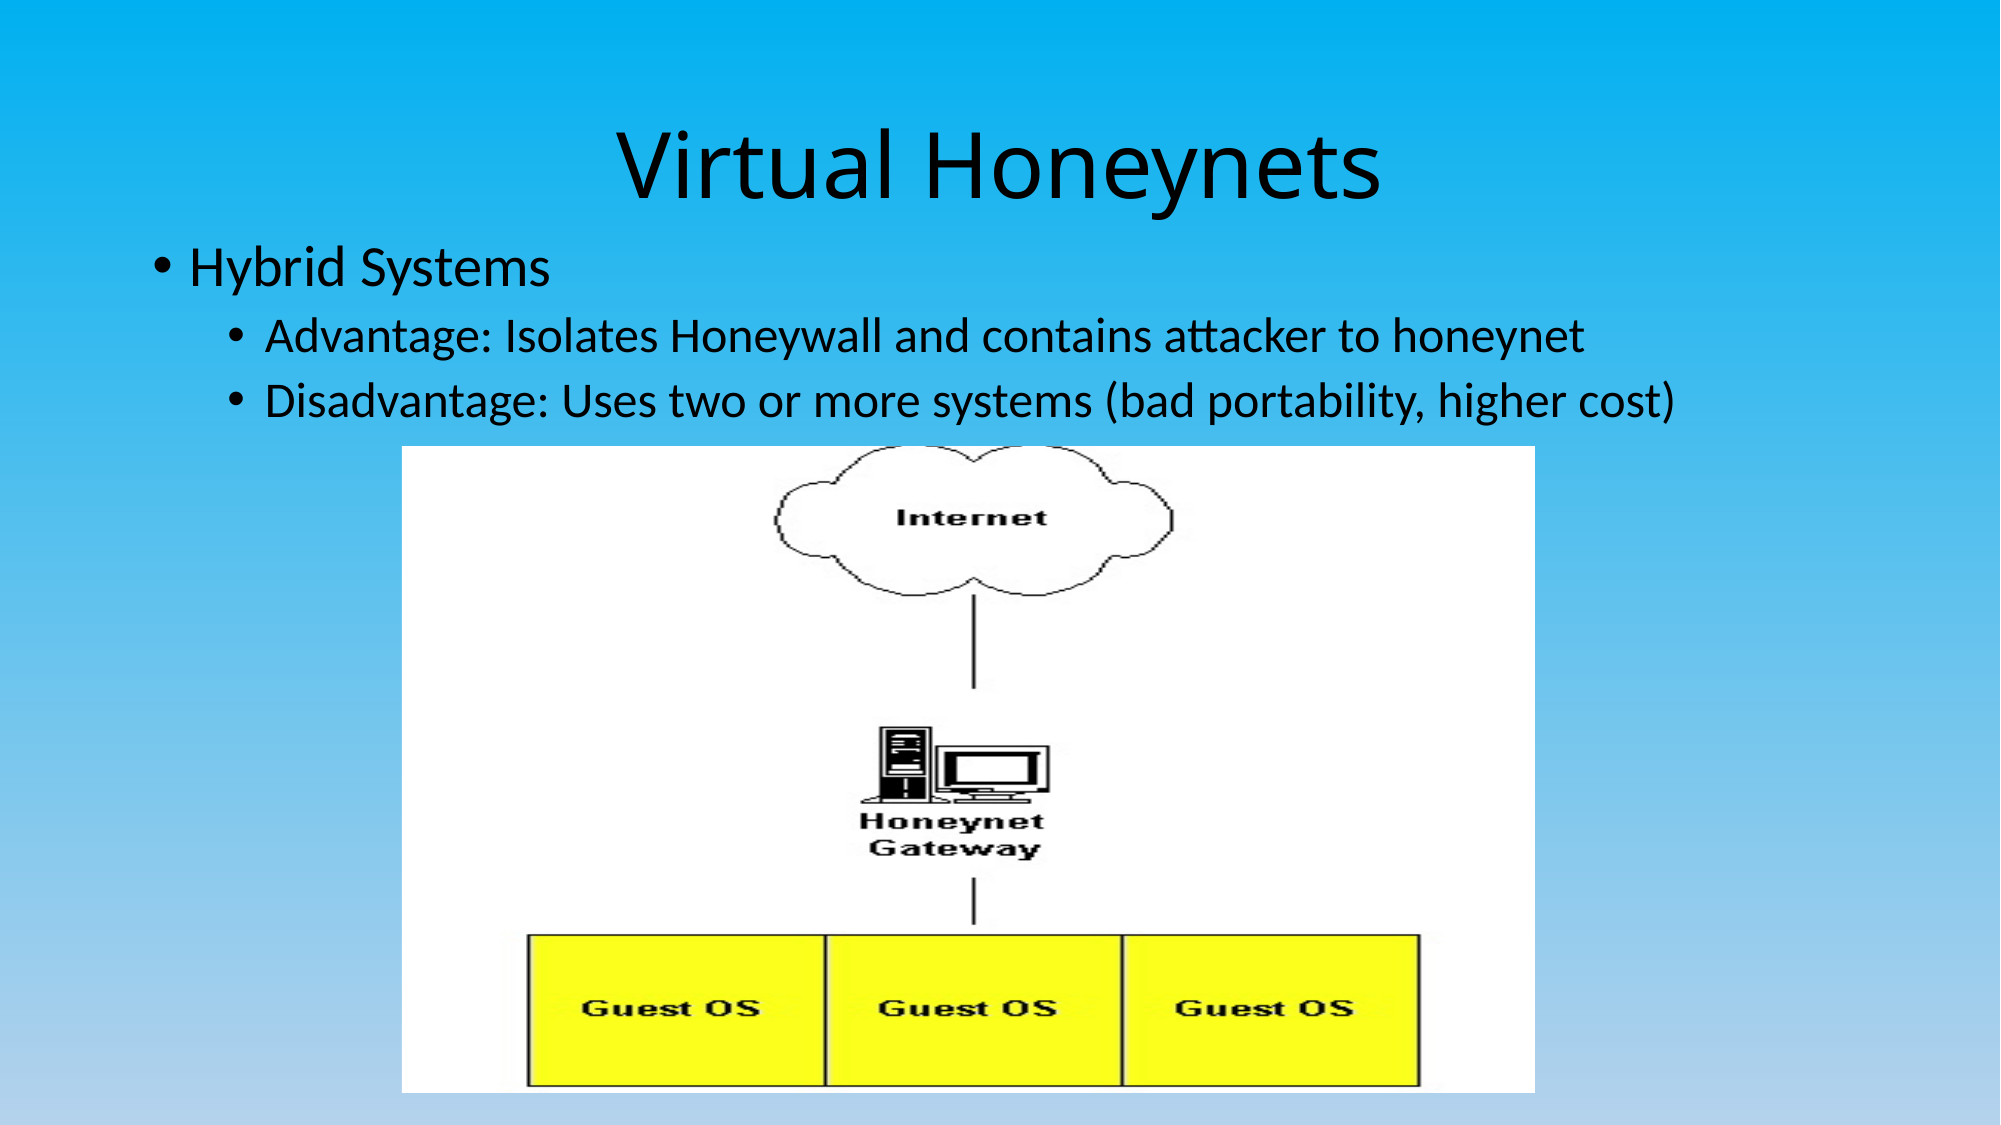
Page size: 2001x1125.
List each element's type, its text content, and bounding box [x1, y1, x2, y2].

picture [401, 446, 1535, 1093]
title Virtual Honeynets [137, 59, 1863, 228]
list Hybrid Systems Advantage: Isolates Honeywall and contains attacker to honeynet Disadvantage: Uses two or more systems (bad portability, higher cost) [137, 228, 1863, 943]
